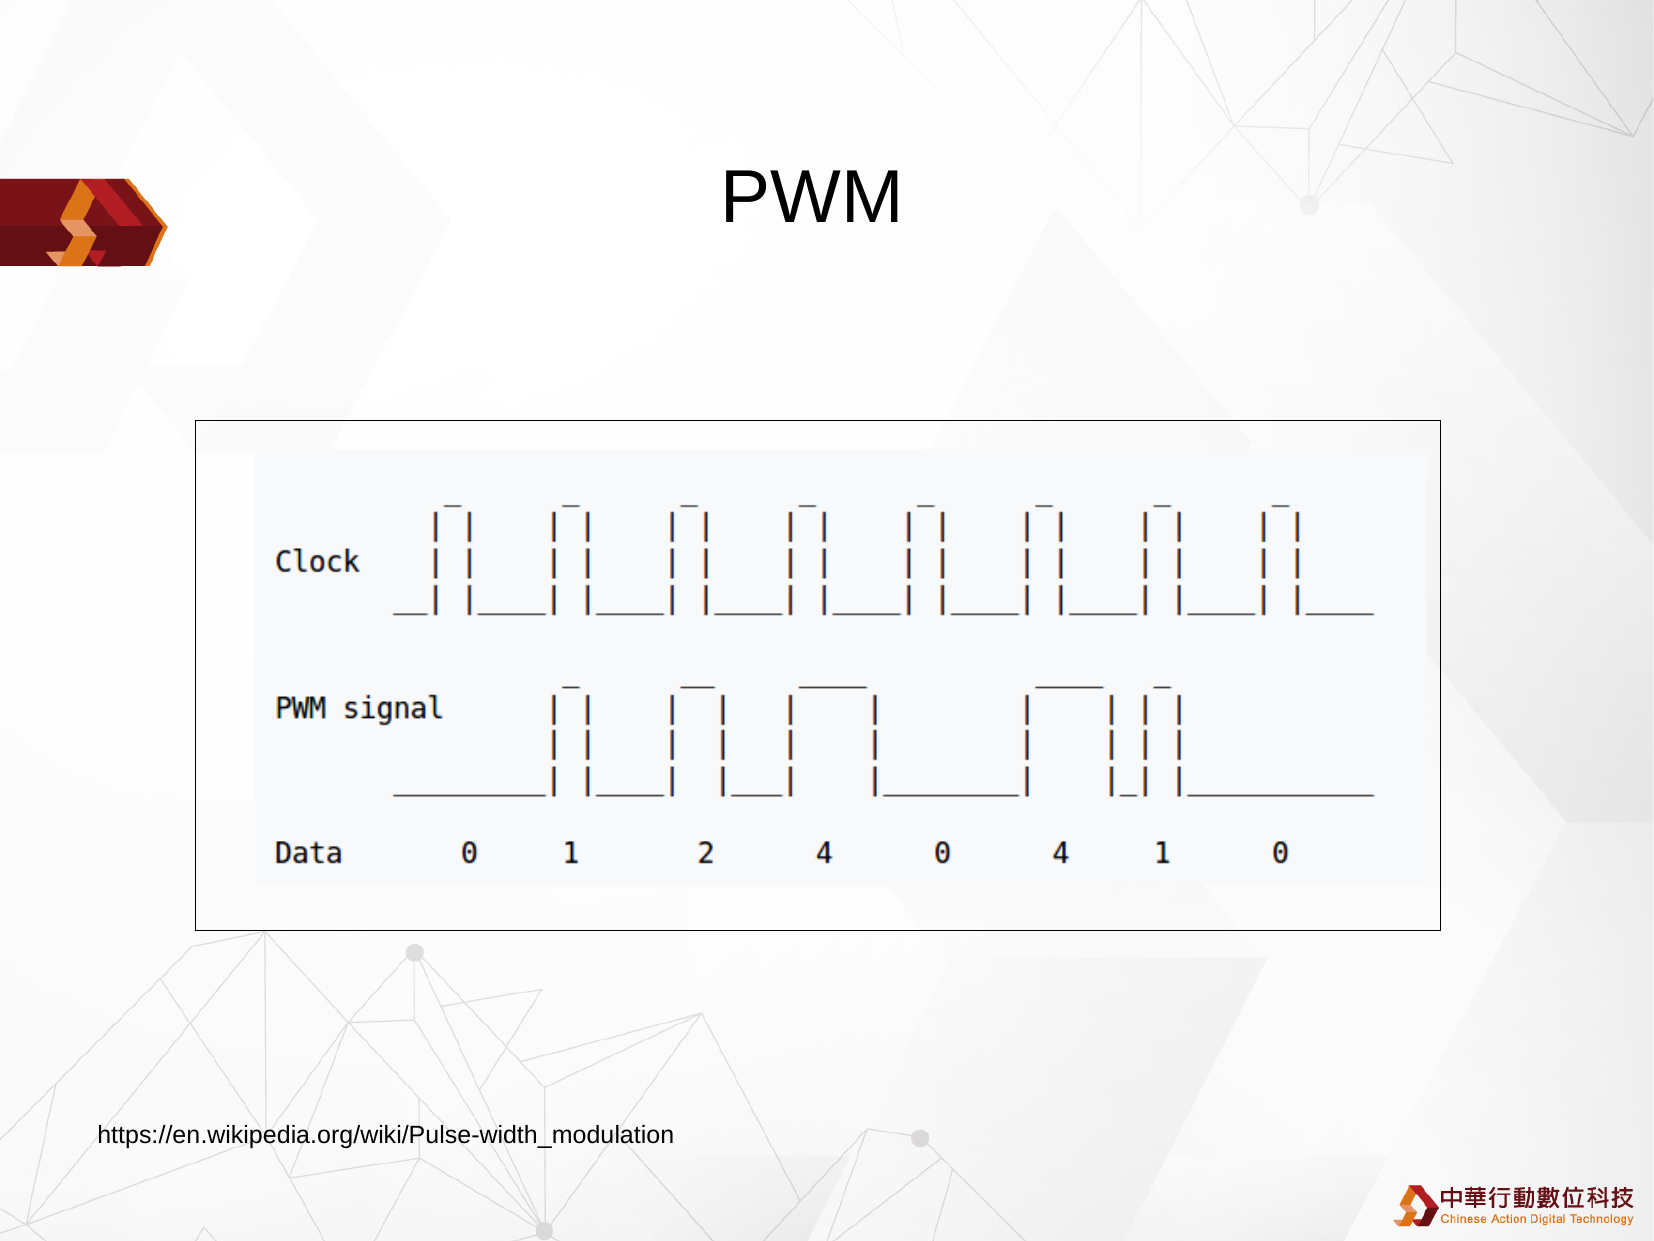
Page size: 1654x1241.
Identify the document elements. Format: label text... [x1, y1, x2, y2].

text_box https://en.wikipedia.org/wiki/Pulse-width_modulation [82, 1113, 976, 1171]
picture [0, 0, 1654, 1241]
title PWM [118, 112, 1506, 281]
